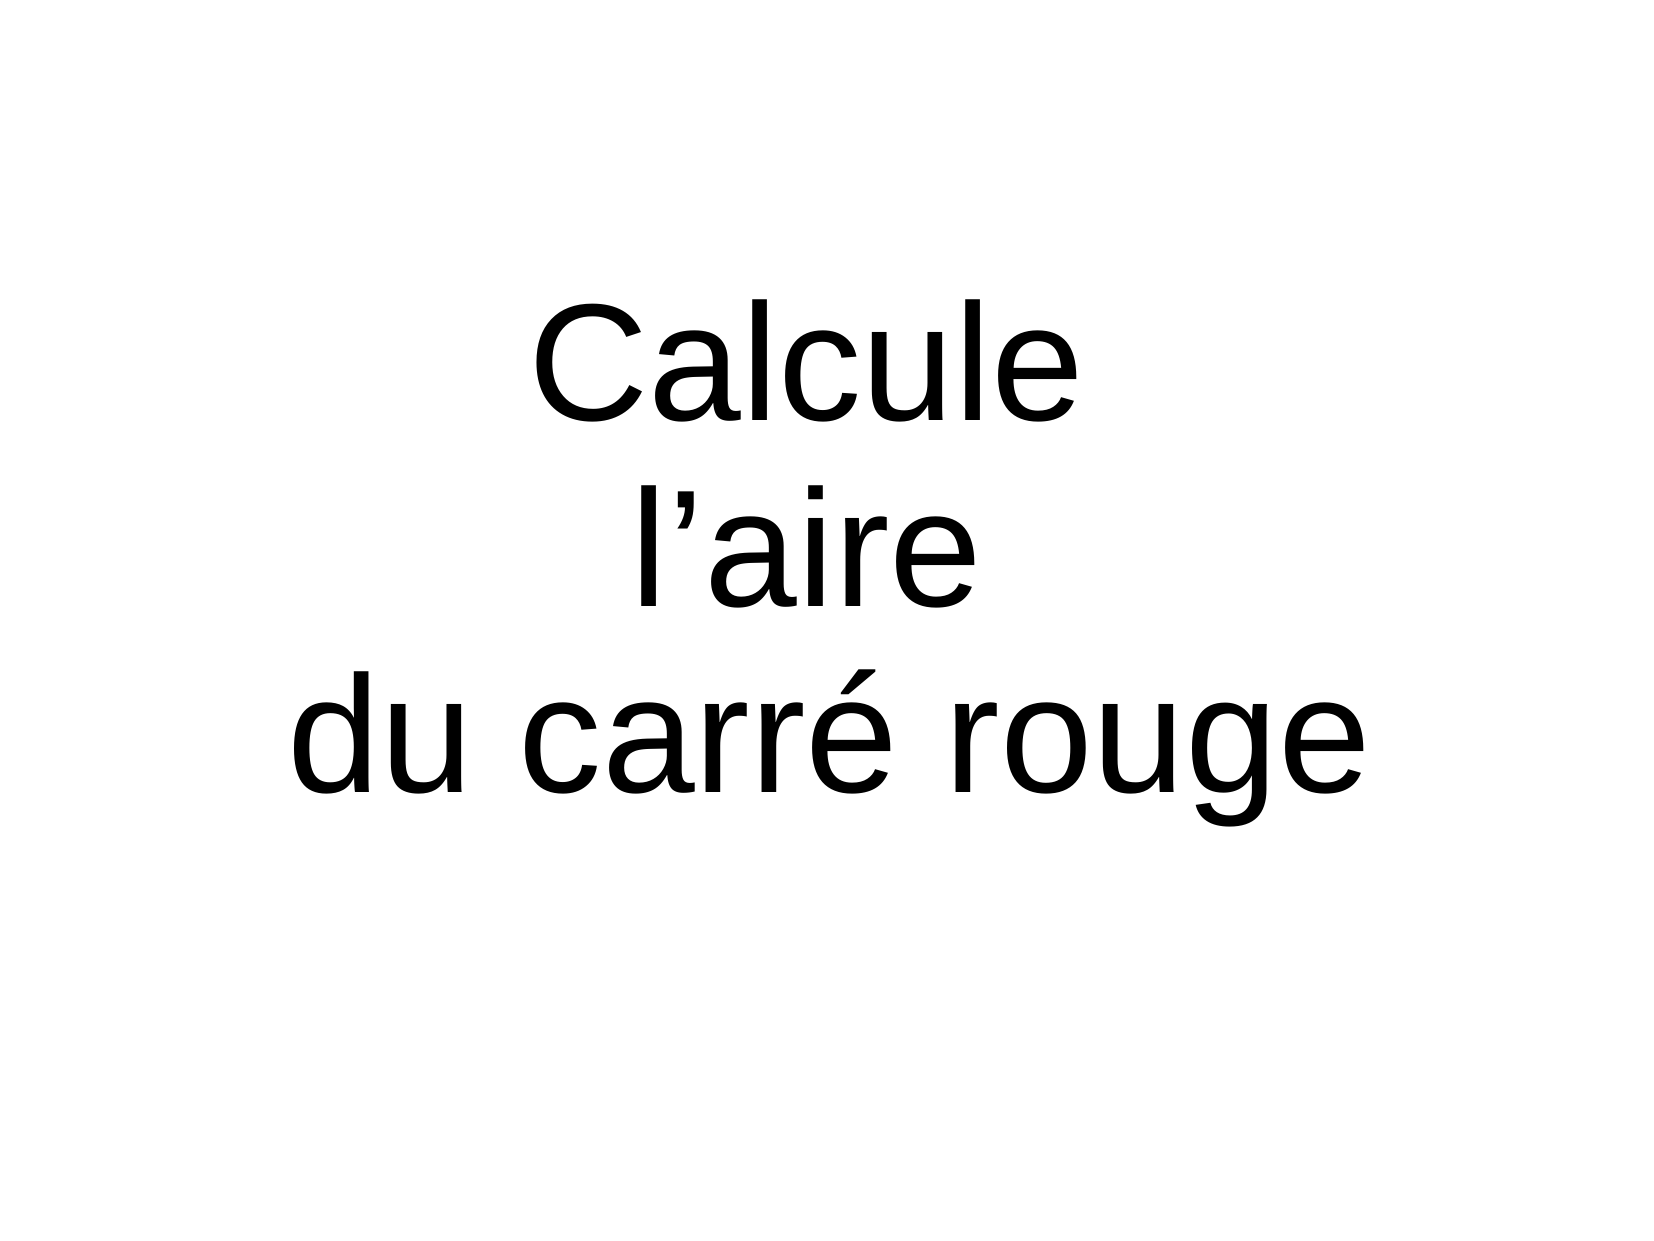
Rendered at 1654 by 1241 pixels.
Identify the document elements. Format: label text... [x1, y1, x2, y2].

title Calcule l’aire du carré rouge [2, 269, 1654, 829]
